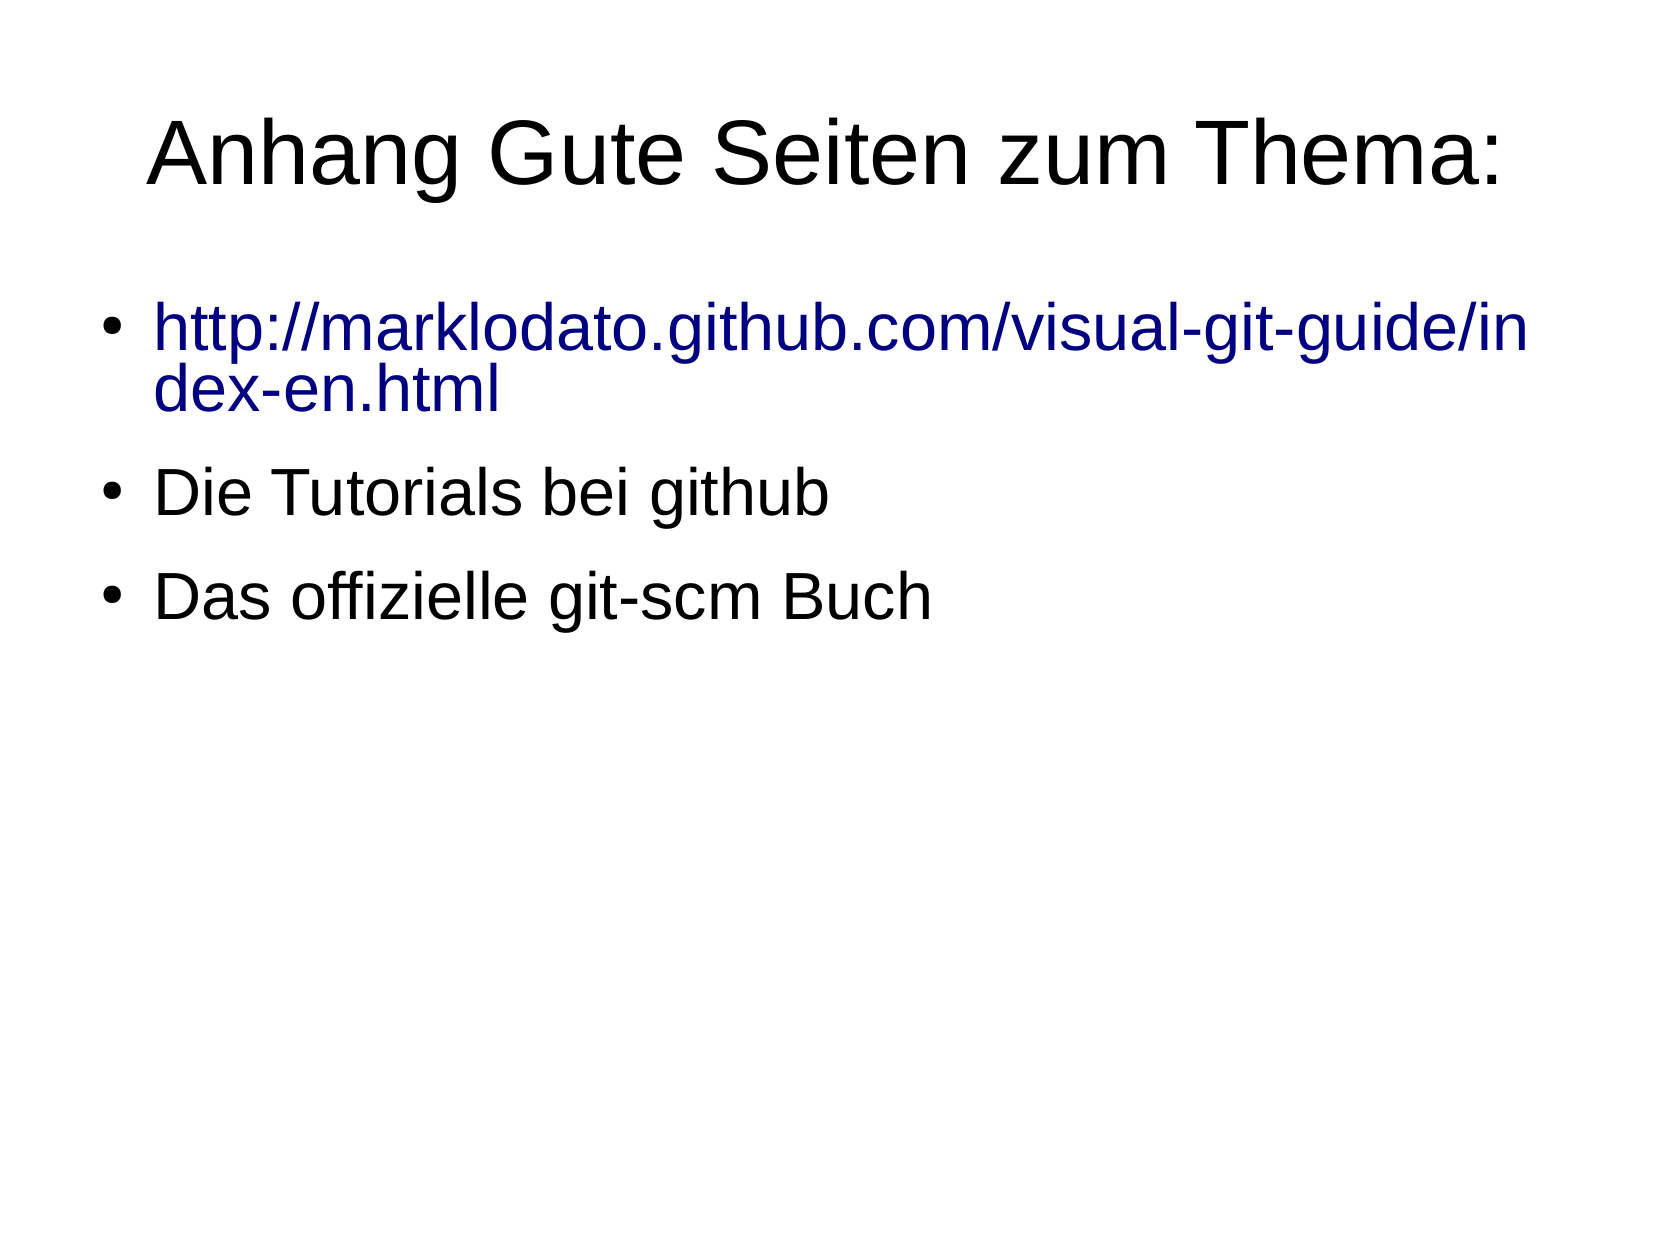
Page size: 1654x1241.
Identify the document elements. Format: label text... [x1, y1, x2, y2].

list http://marklodato.github.com/visual-git-guide/index-en.html Die Tutorials bei github Das offizielle git-scm Buch [82, 290, 1538, 1010]
title Anhang Gute Seiten zum Thema: [82, 49, 1571, 257]
